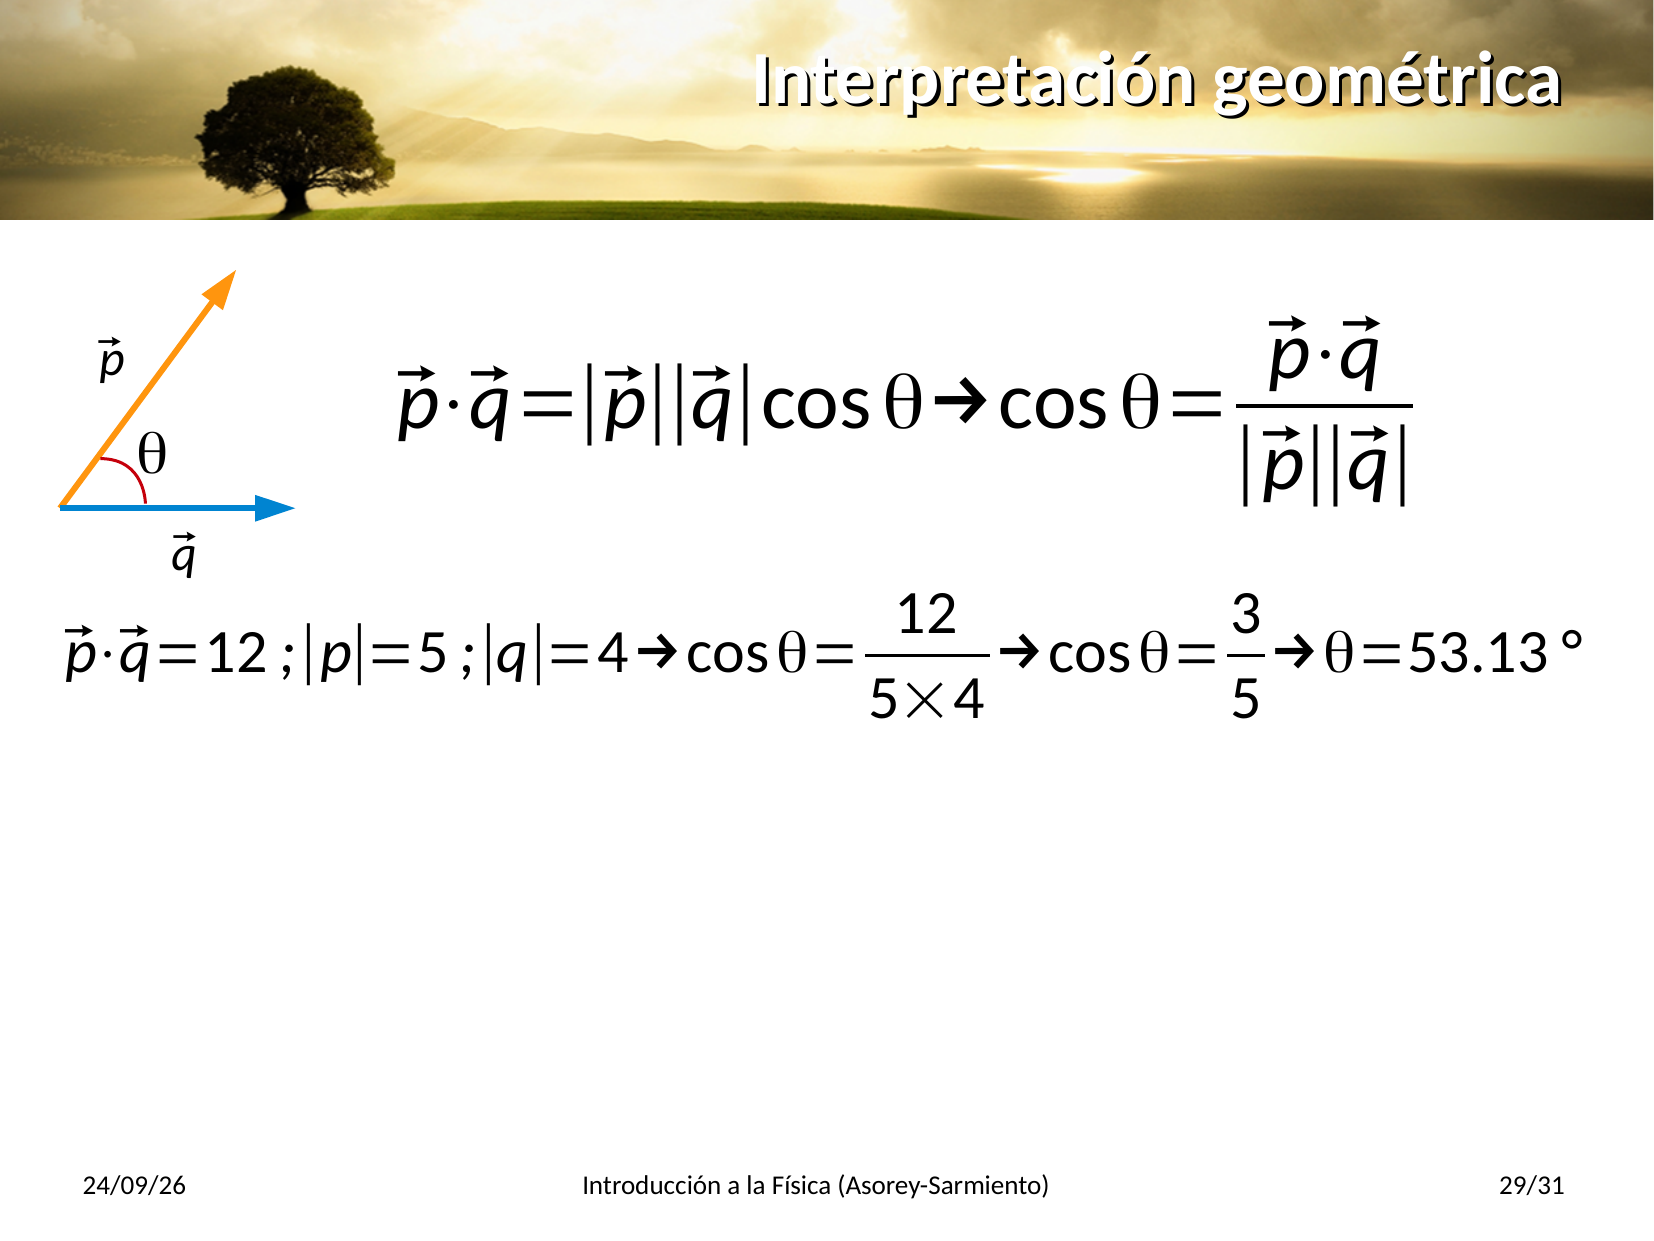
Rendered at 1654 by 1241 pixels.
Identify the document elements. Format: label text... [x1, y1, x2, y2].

picture [0, 0, 1654, 220]
chart [387, 300, 1426, 512]
chart [130, 428, 175, 477]
chart [90, 328, 131, 390]
title Interpretación geométrica [75, 19, 1564, 151]
chart [55, 523, 1591, 736]
